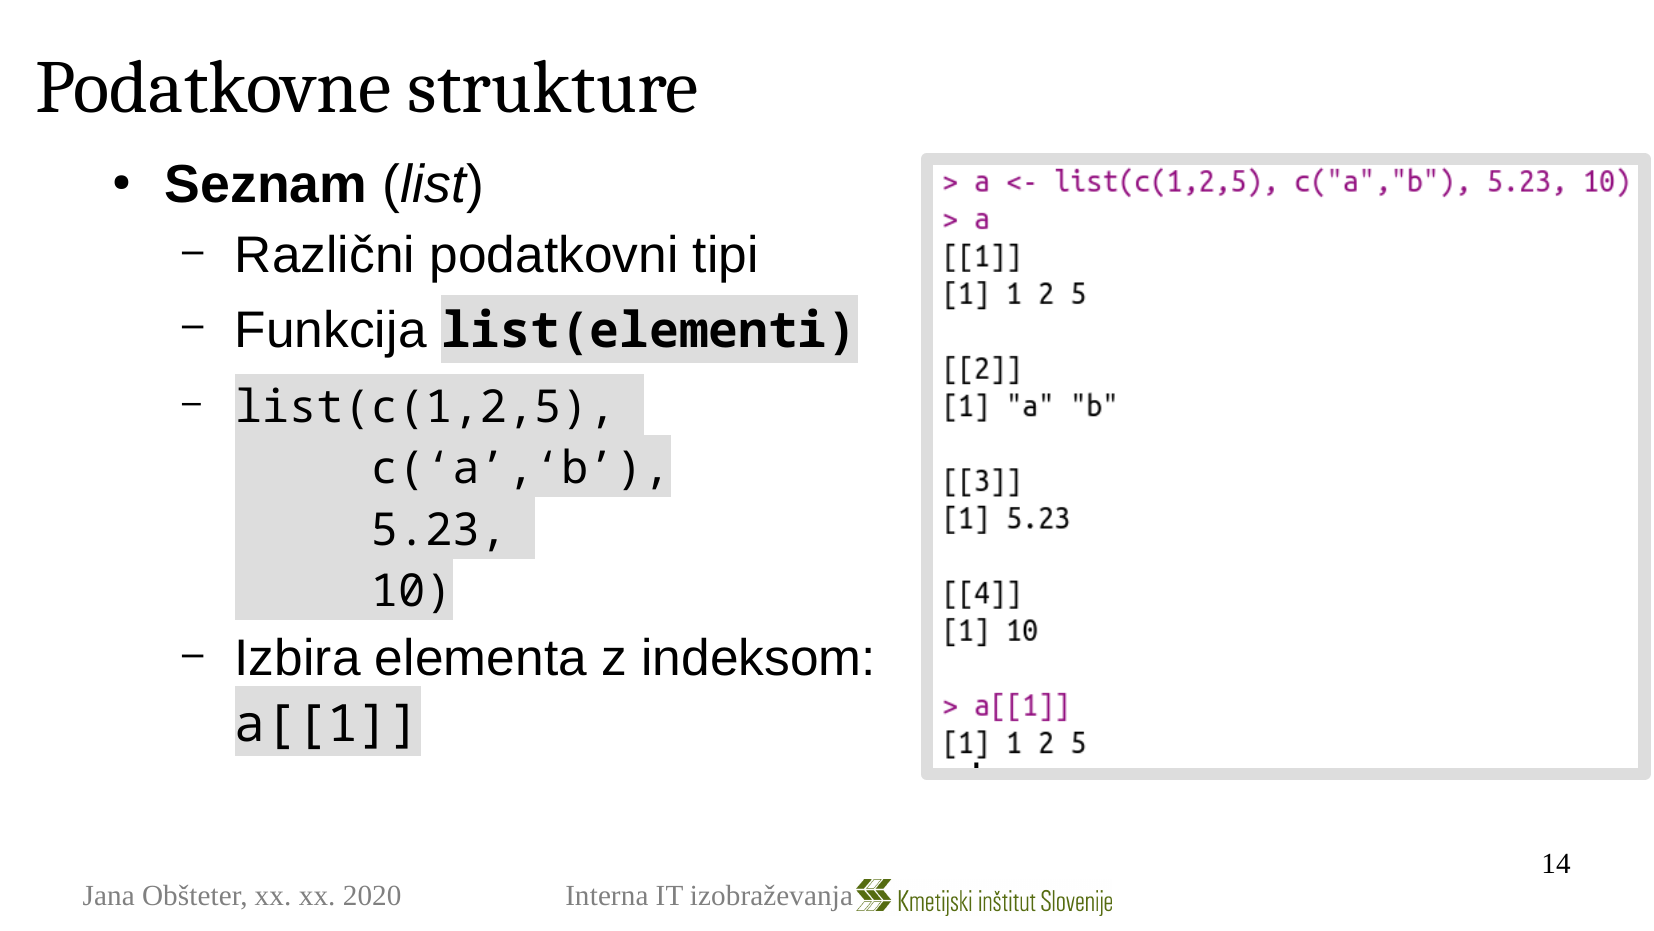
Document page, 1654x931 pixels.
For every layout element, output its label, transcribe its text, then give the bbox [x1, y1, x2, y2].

picture [856, 879, 1112, 916]
picture [933, 165, 1639, 768]
list Seznam (list) Različni podatkovni tipi Funkcija list(elementi) list(c(1,2,5), c(‘a’,‘b’), 5.23, 10) Izbira elementa z indeksom: a[[1]] [94, 153, 923, 758]
title Podatkovne strukture [35, 21, 1524, 154]
